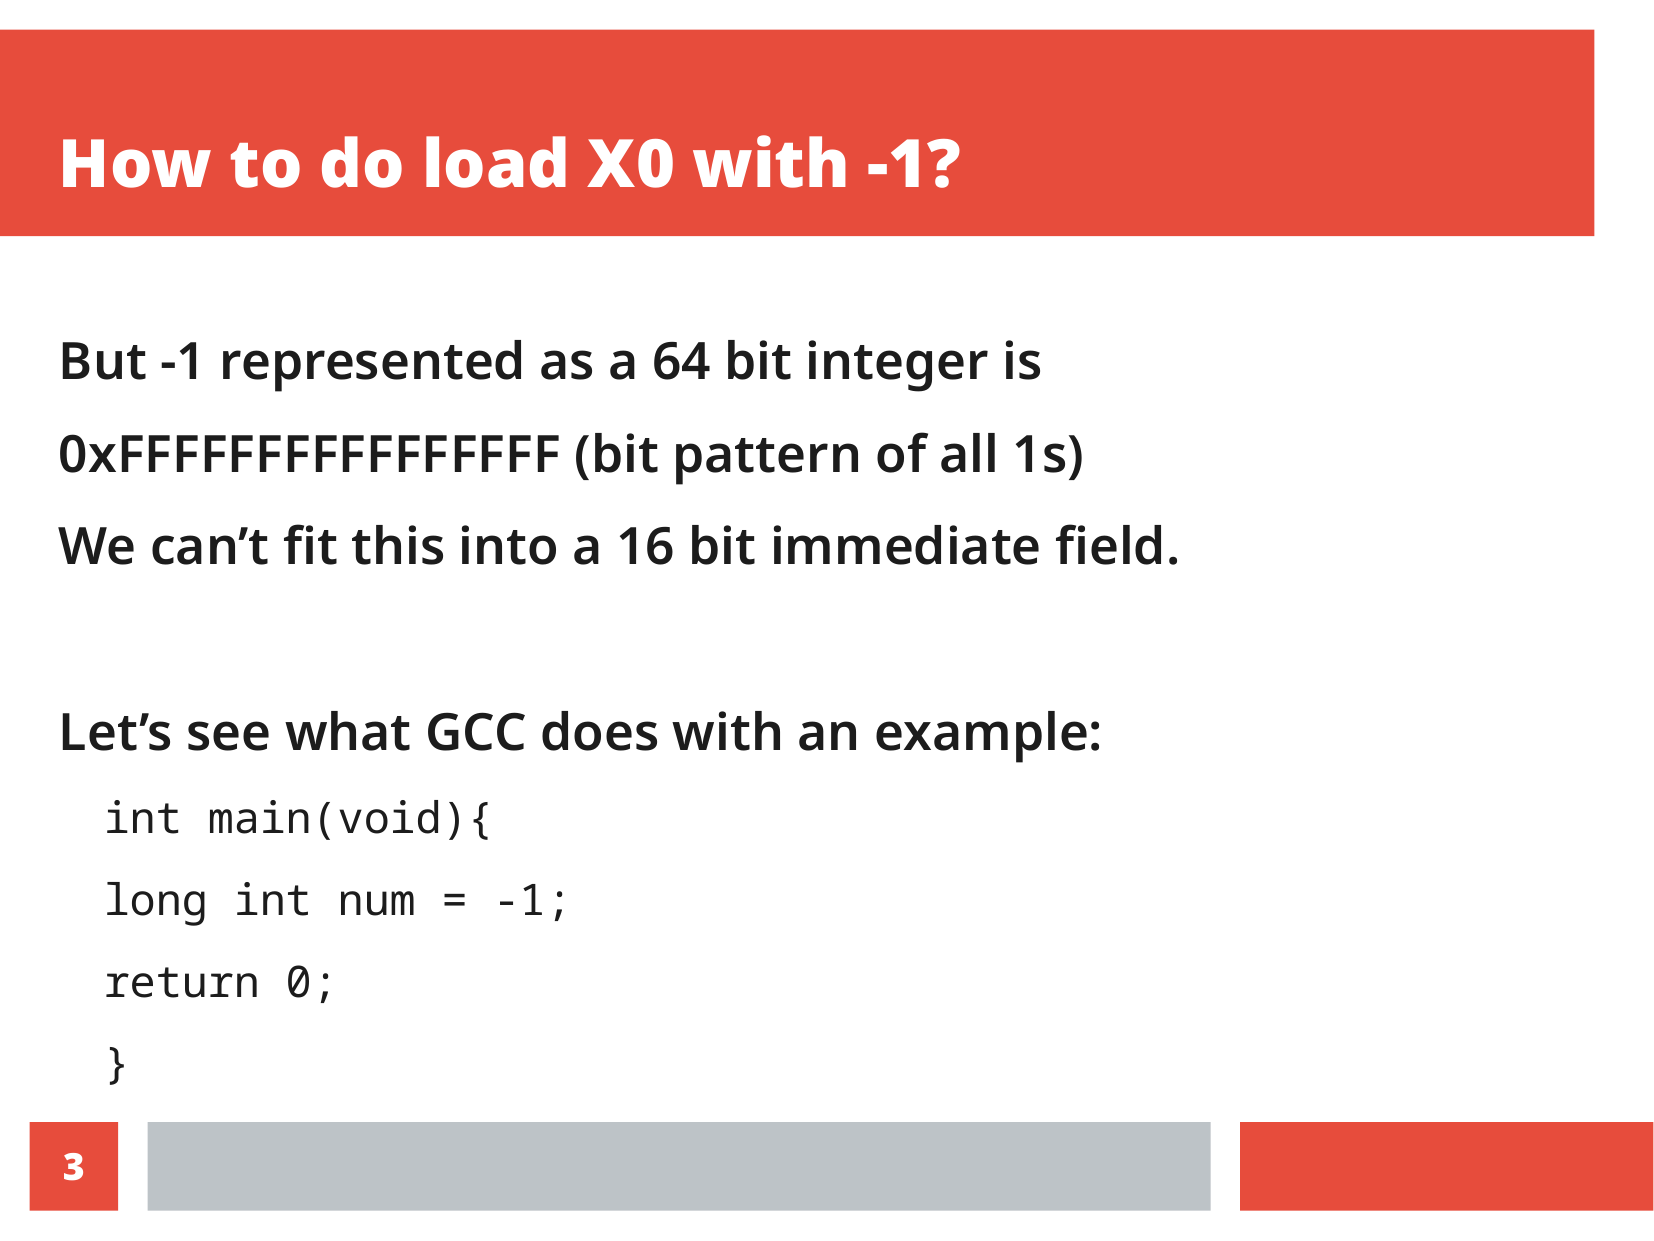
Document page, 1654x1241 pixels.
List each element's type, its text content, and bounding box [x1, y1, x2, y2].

title How to do load X0 with -1? [59, 59, 1595, 207]
list But -1 represented as a 64 bit integer is 0xFFFFFFFFFFFFFFFF (bit pattern of all 1s) We can’t fit this into a 16 bit immediate field. Let’s see what GCC does with an example: int main(void){ long int num = -1; return 0; } [59, 324, 1565, 1093]
